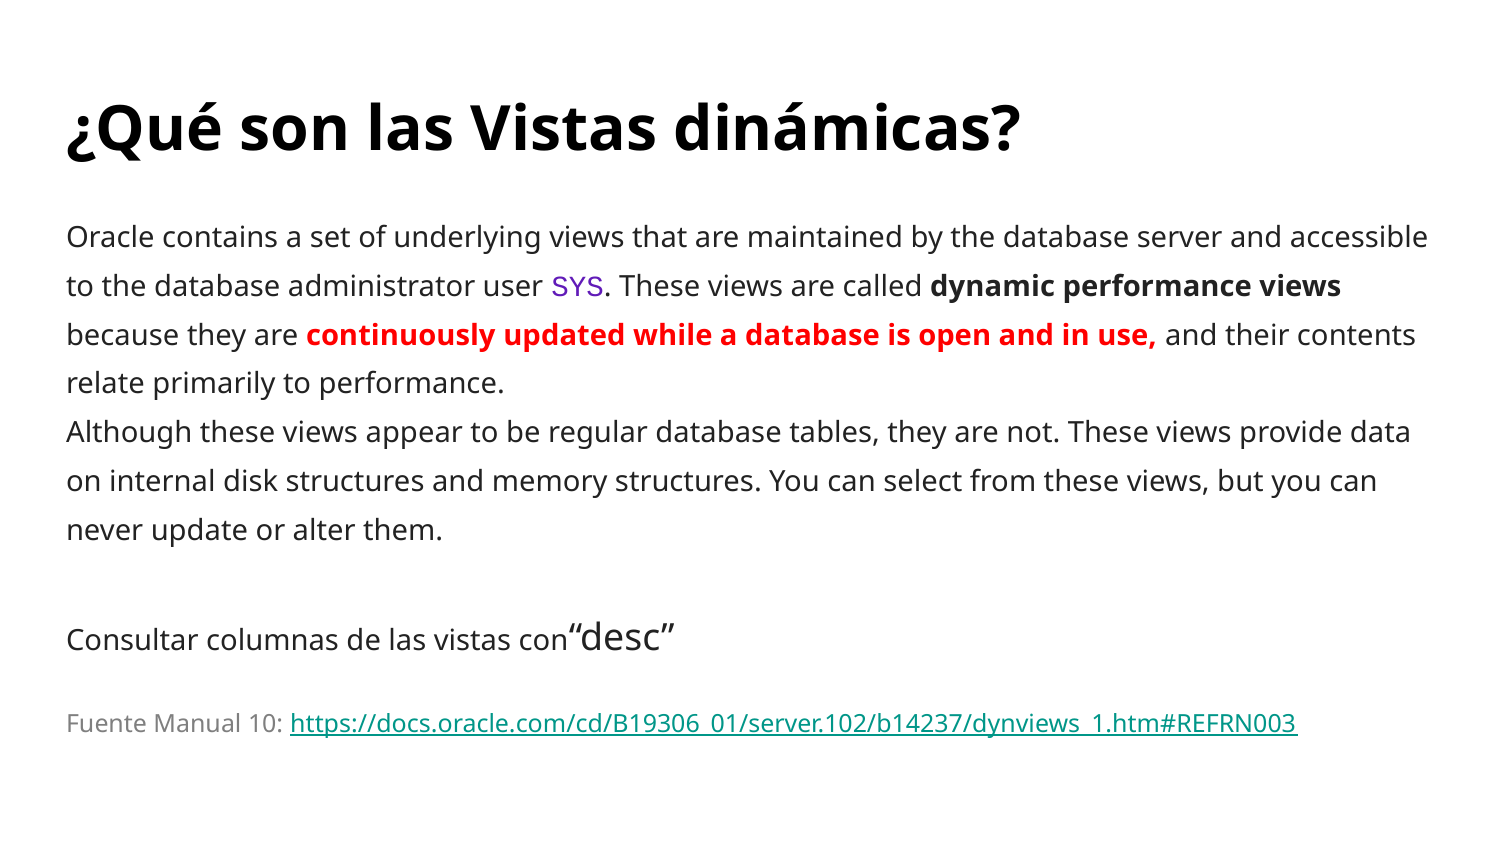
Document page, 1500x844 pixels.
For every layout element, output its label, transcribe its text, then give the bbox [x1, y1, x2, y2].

title ¿Qué son las Vistas dinámicas? [51, 72, 1449, 176]
list Oracle contains a set of underlying views that are maintained by the database server and accessible to the database administrator user SYS. These views are called dynamic performance views because they are continuously updated while a database is open and in use, and their contents relate primarily to performance. Although these views appear to be regular database tables, they are not. These views provide data on internal disk structures and memory structures. You can select from these views, but you can never update or alter them. Consultar columnas de las vistas con“desc” Fuente Manual 10: https://docs.oracle.com/cd/B19306_01/server.102/b14237/dynviews_1.htm#REFRN003 [51, 189, 1449, 750]
